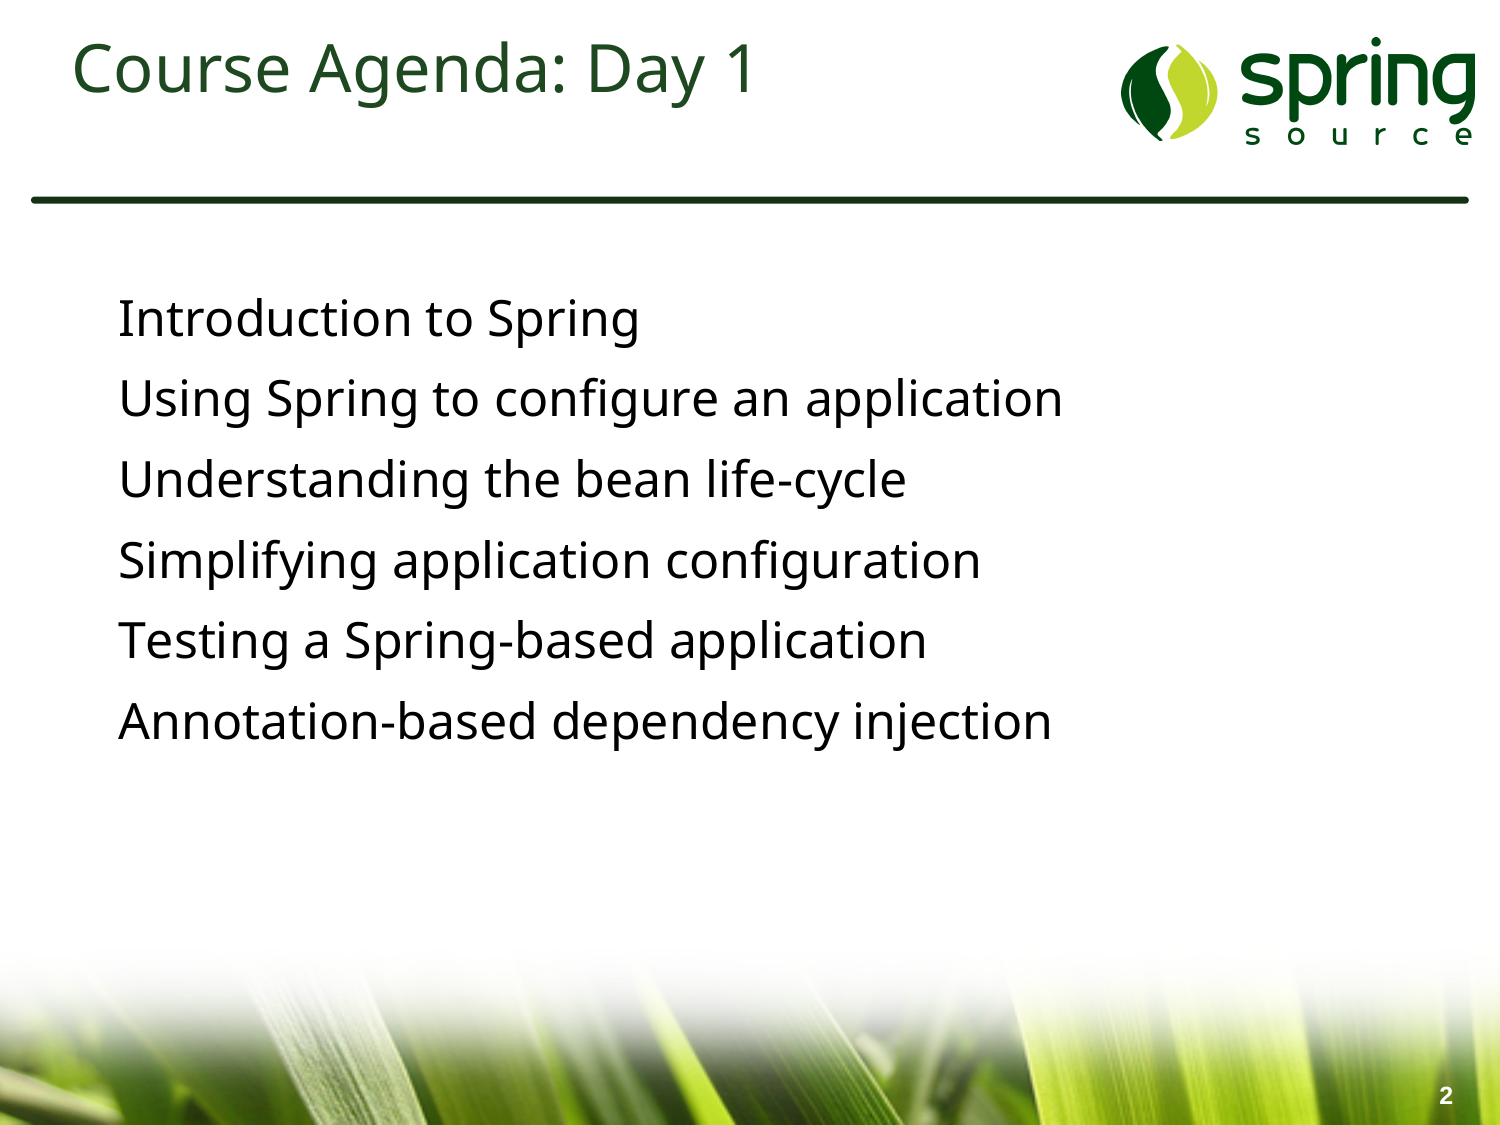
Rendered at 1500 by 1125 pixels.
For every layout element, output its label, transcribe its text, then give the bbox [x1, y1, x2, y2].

list Introduction to Spring Using Spring to configure an application Understanding the bean life-cycle Simplifying application configuration Testing a Spring-based application Annotation-based dependency injection [103, 275, 1394, 938]
title Course Agenda: Day 1 [56, 13, 1089, 176]
picture [0, 944, 1500, 1125]
picture [1121, 37, 1475, 145]
